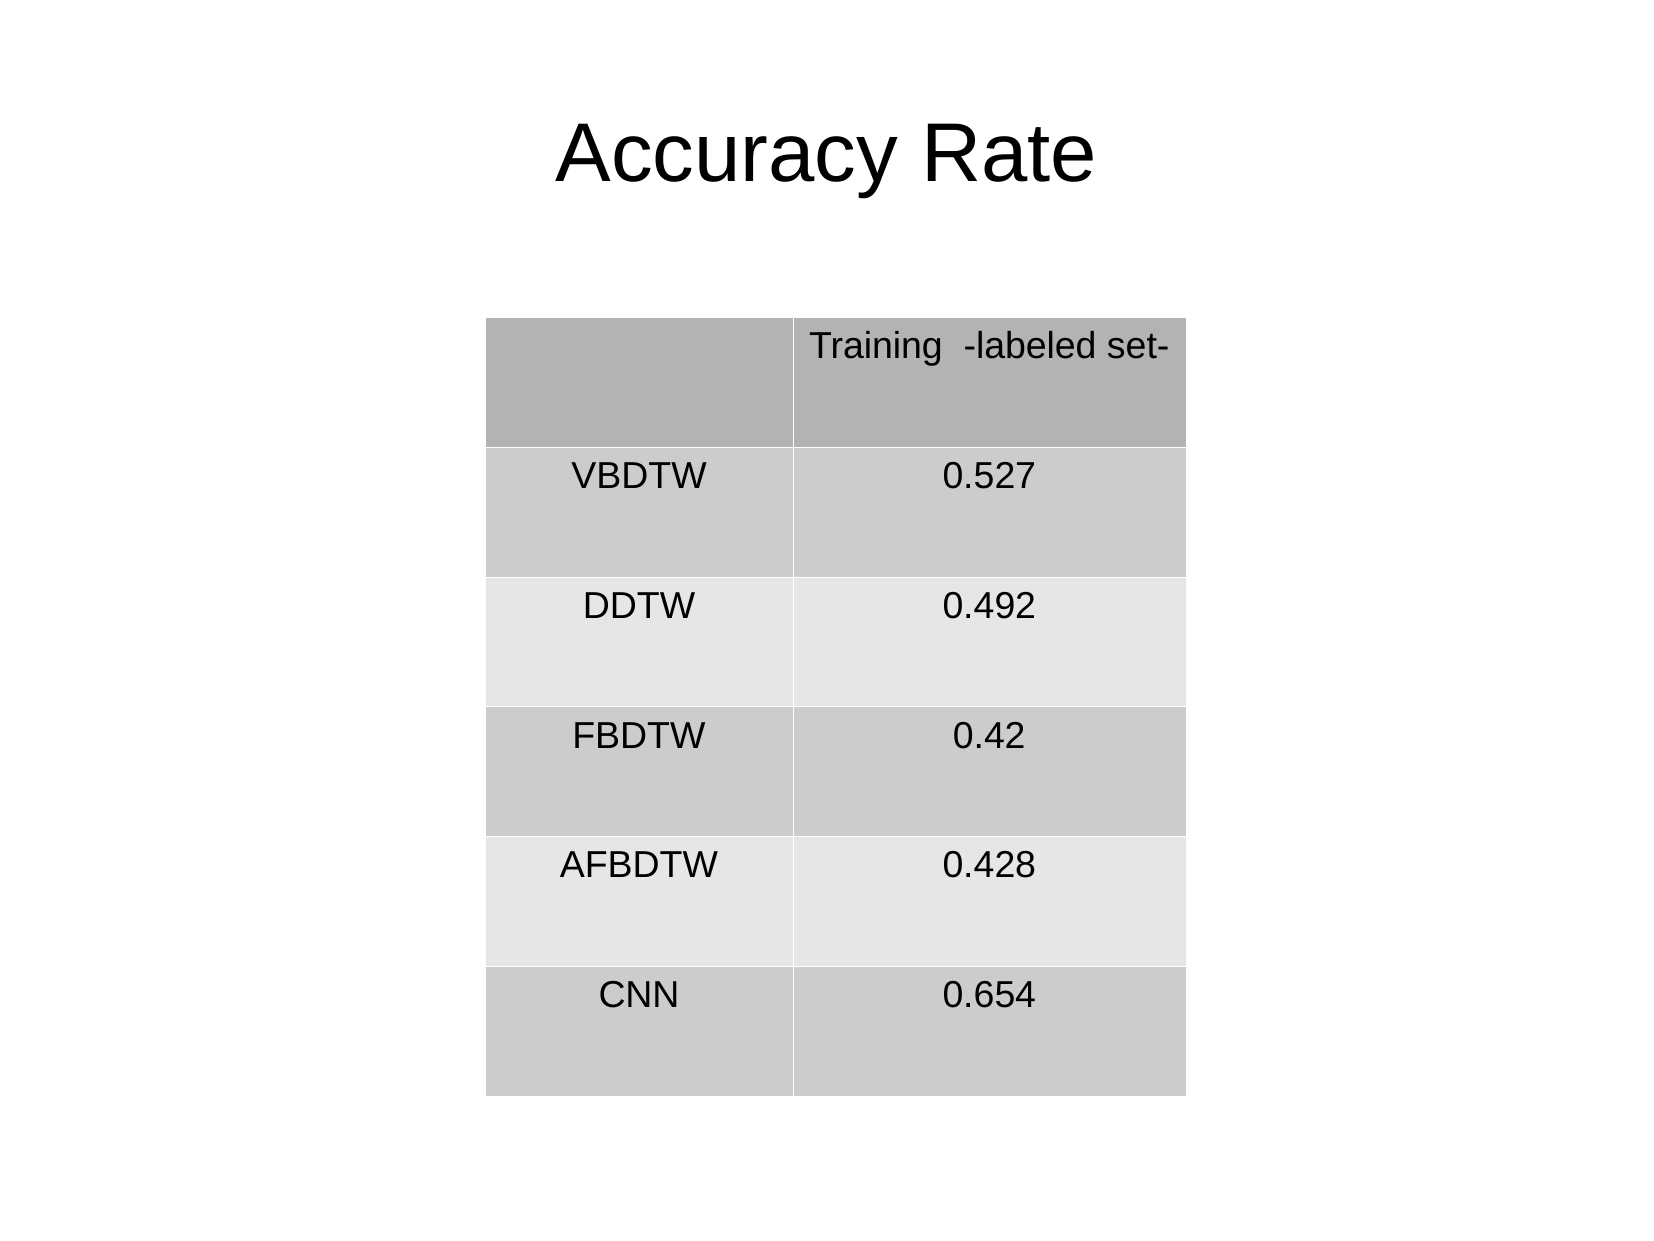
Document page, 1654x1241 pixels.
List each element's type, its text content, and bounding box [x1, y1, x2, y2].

table_cell 0.492 [794, 578, 1186, 706]
table_cell VBDTW [486, 448, 793, 577]
table_cell AFBDTW [486, 837, 793, 966]
table_cell 0.527 [794, 448, 1186, 577]
title Accuracy Rate [82, 49, 1571, 257]
table_cell 0.42 [794, 707, 1186, 836]
table_cell CNN [486, 967, 793, 1096]
table_cell FBDTW [486, 707, 793, 836]
table_header [486, 318, 793, 447]
table_cell 0.428 [794, 837, 1186, 966]
table_header Training -labeled set- [794, 318, 1186, 447]
table_cell DDTW [486, 578, 793, 706]
table_cell 0.654 [794, 967, 1186, 1096]
